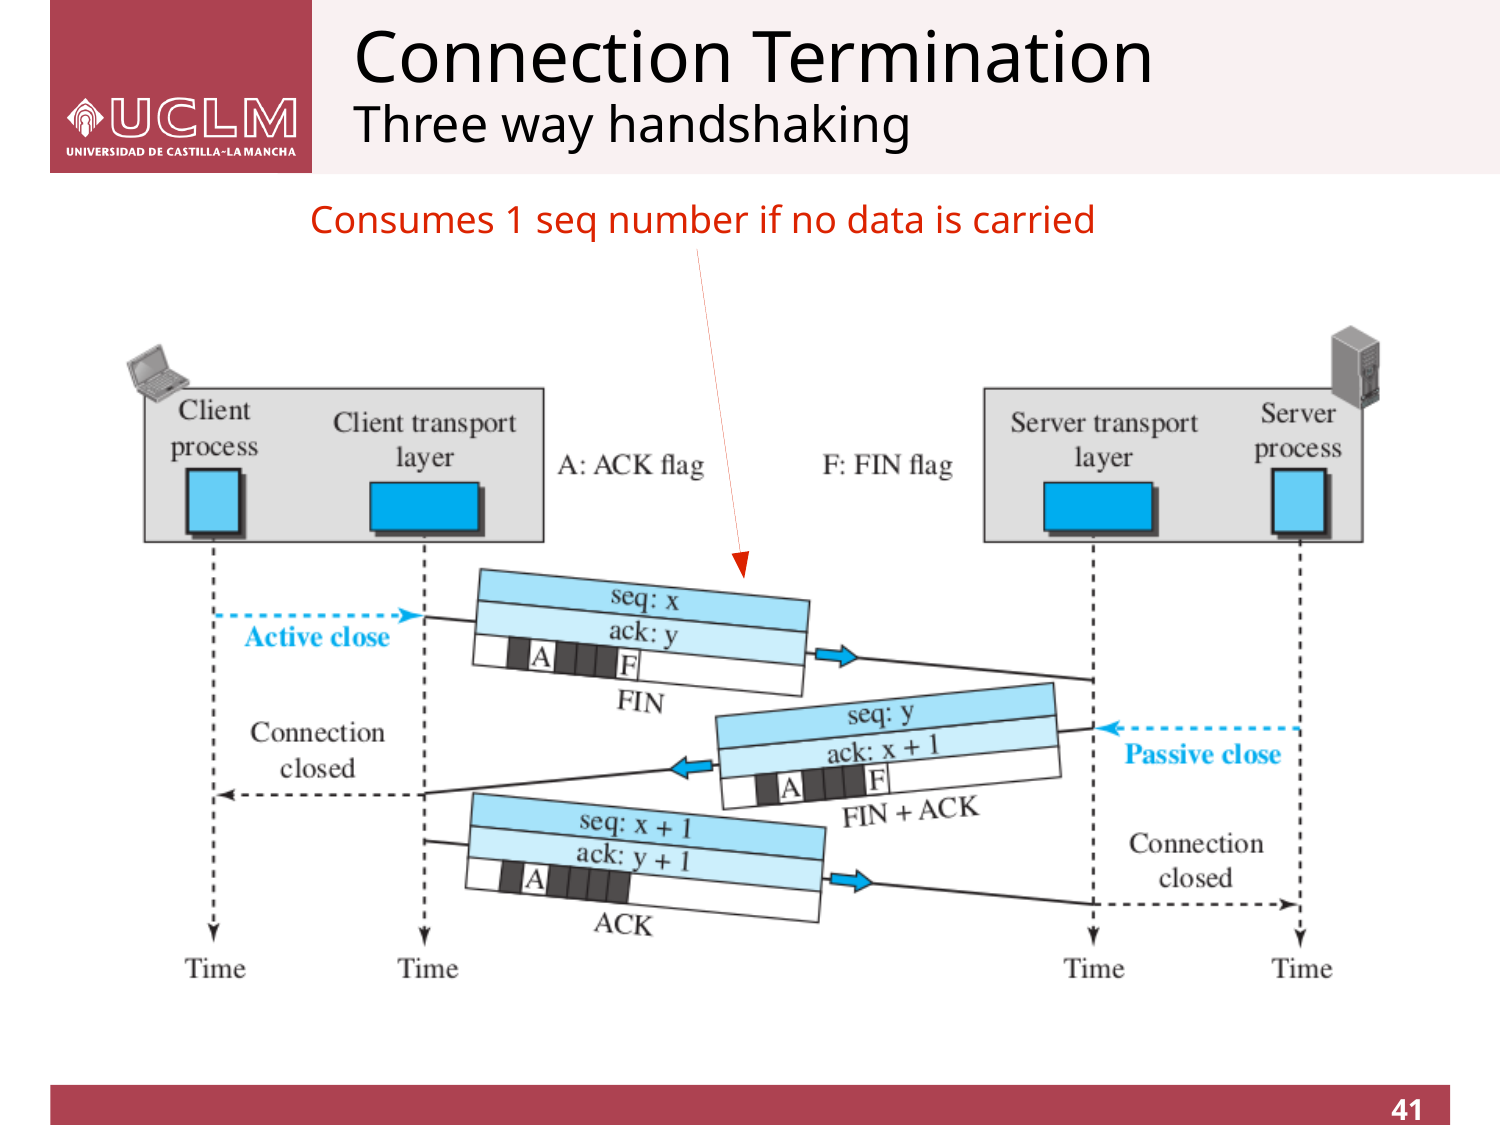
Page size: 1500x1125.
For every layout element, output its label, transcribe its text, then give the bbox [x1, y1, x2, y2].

picture [110, 296, 1397, 1011]
title Connection Termination Three way handshaking [353, 6, 1425, 168]
picture [50, 0, 312, 173]
text_box Consumes 1 seq number if no data is carried [295, 189, 1052, 249]
